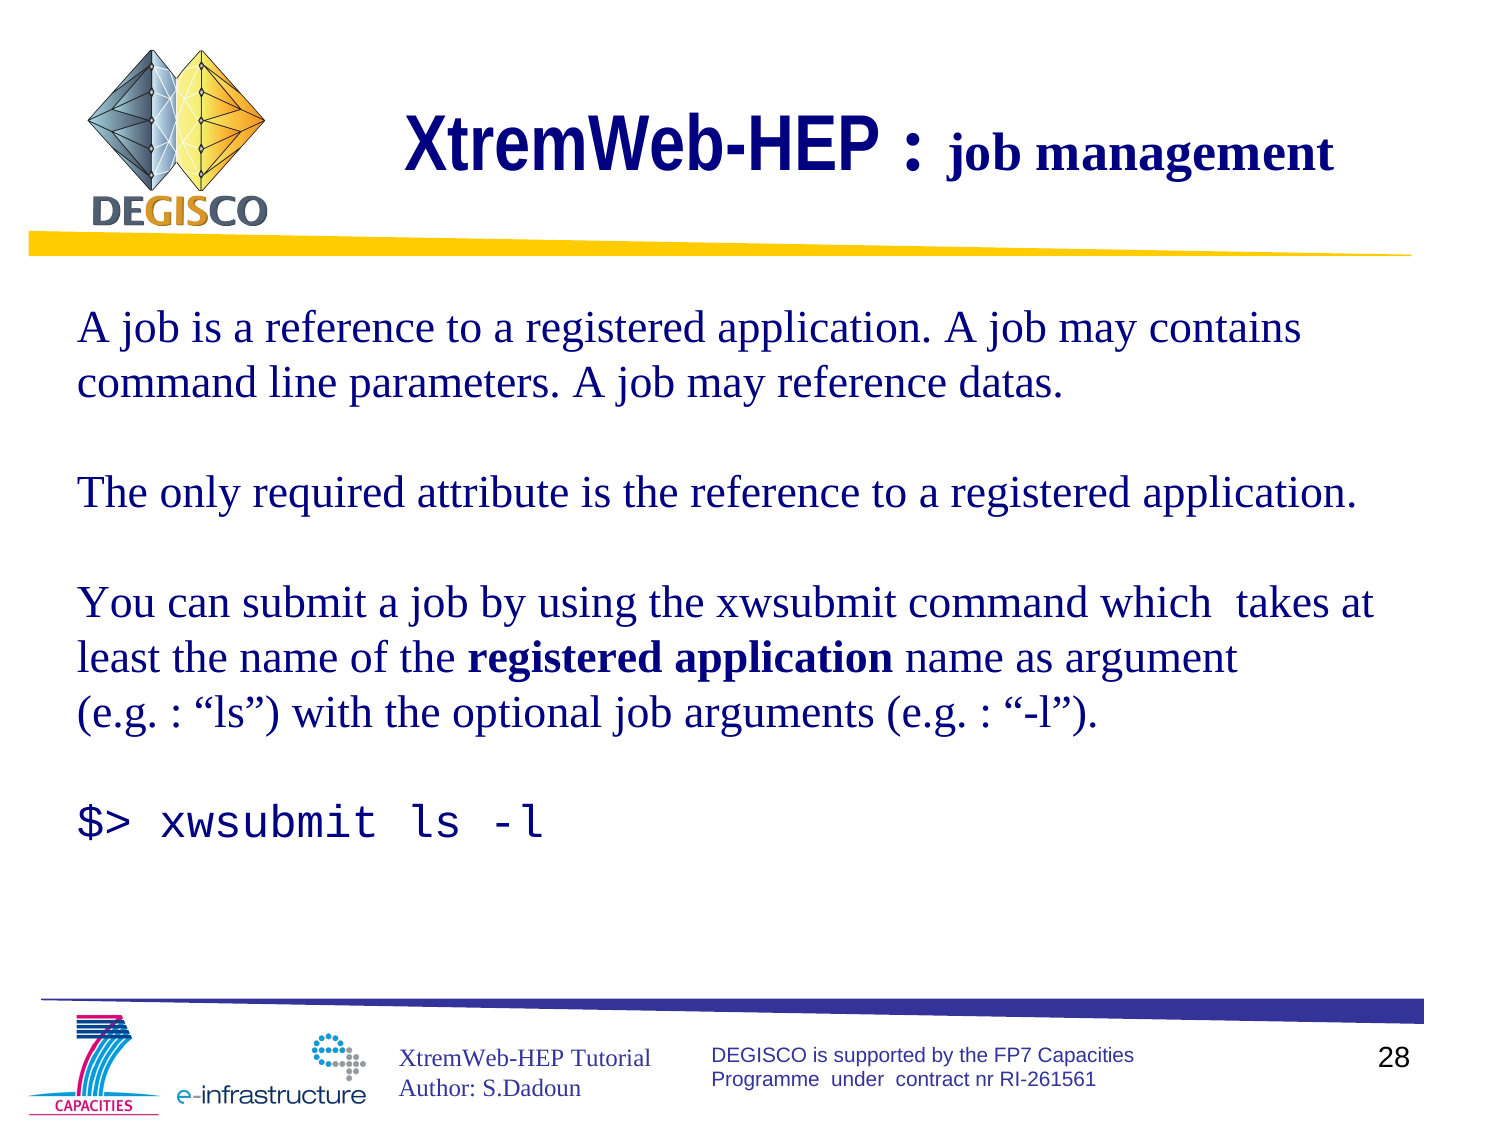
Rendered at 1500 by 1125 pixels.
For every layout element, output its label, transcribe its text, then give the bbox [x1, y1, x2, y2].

title XtremWeb-HEP : job management [260, 56, 1479, 221]
picture [177, 1033, 366, 1104]
picture [65, 44, 287, 226]
picture [22, 1007, 165, 1124]
picture [317, 1038, 340, 1049]
subtitle A job is a reference to a registered application. A job may contains command line parameters. A job may reference datas. The only required attribute is the reference to a registered application. You can submit a job by using the xwsubmit command which takes at least the name of the registered application name as argument (e.g. : “ls”) with the optional job arguments (e.g. : “-l”). $> xwsubmit ls -l [76, 255, 1427, 998]
